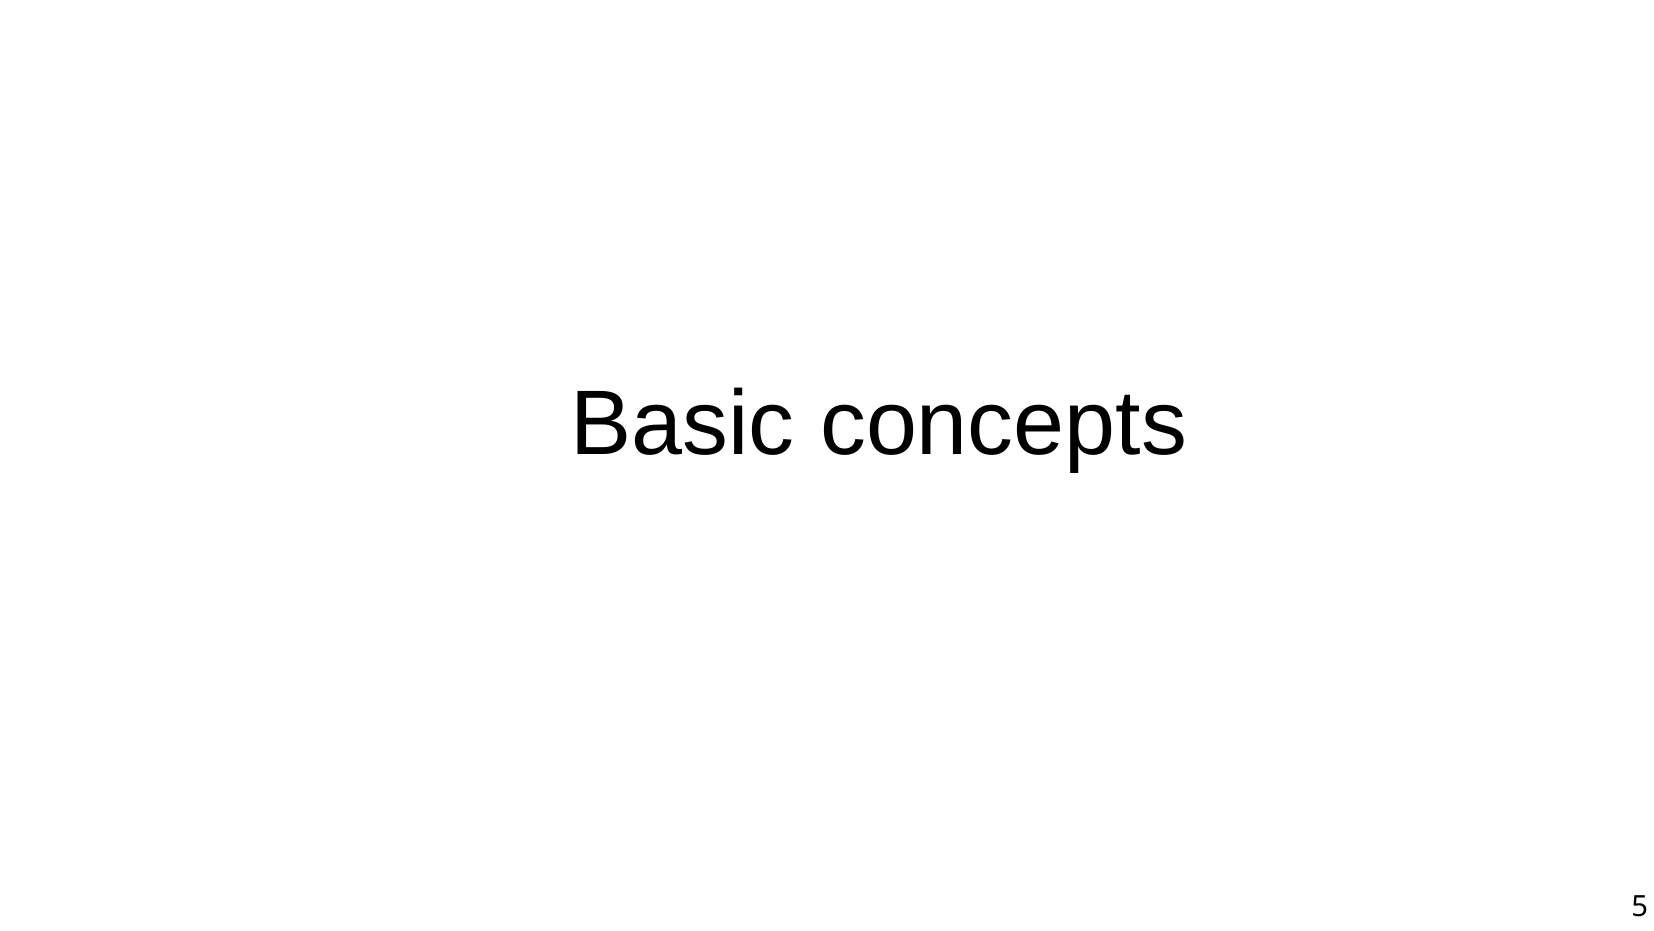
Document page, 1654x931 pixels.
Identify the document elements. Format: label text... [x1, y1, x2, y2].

title Basic concepts [135, 345, 1624, 501]
